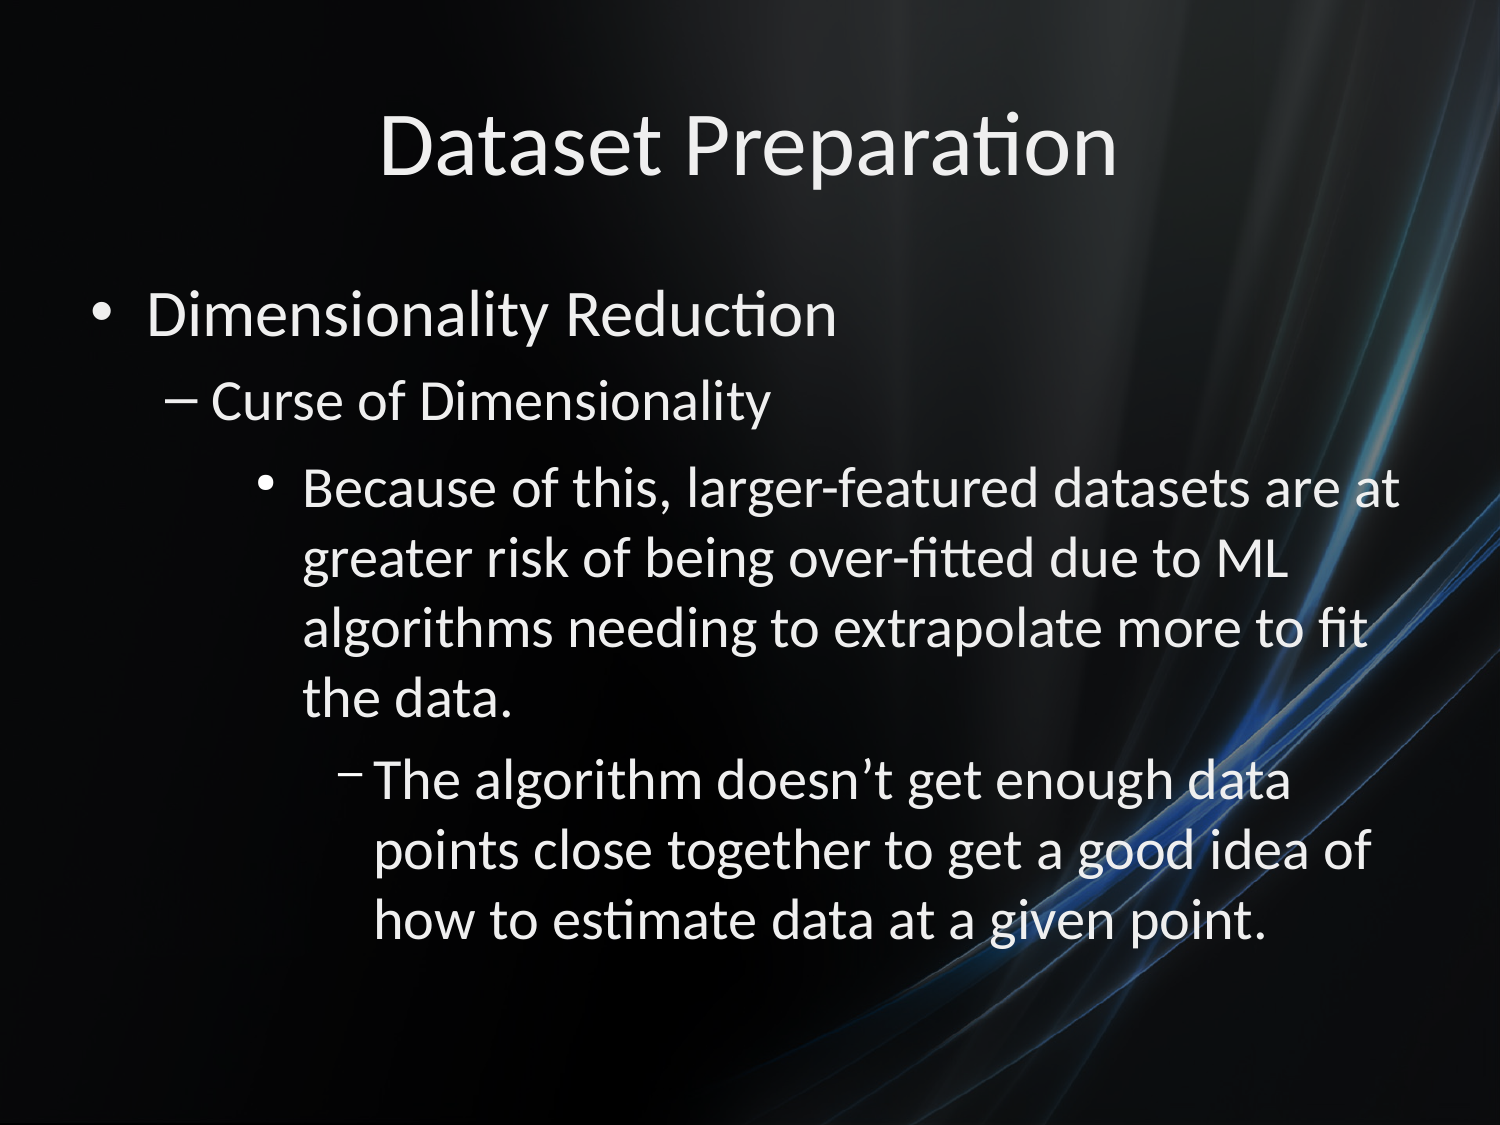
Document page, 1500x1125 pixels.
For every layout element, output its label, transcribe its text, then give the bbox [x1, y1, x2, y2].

list Dimensionality Reduction Curse of Dimensionality Because of this, larger-featured datasets are at greater risk of being over-fitted due to ML algorithms needing to extrapolate more to fit the data. The algorithm doesn’t get enough data points close together to get a good idea of how to estimate data at a given point. [75, 262, 1425, 1005]
picture [0, 0, 1500, 1125]
title Dataset Preparation [75, 45, 1425, 233]
